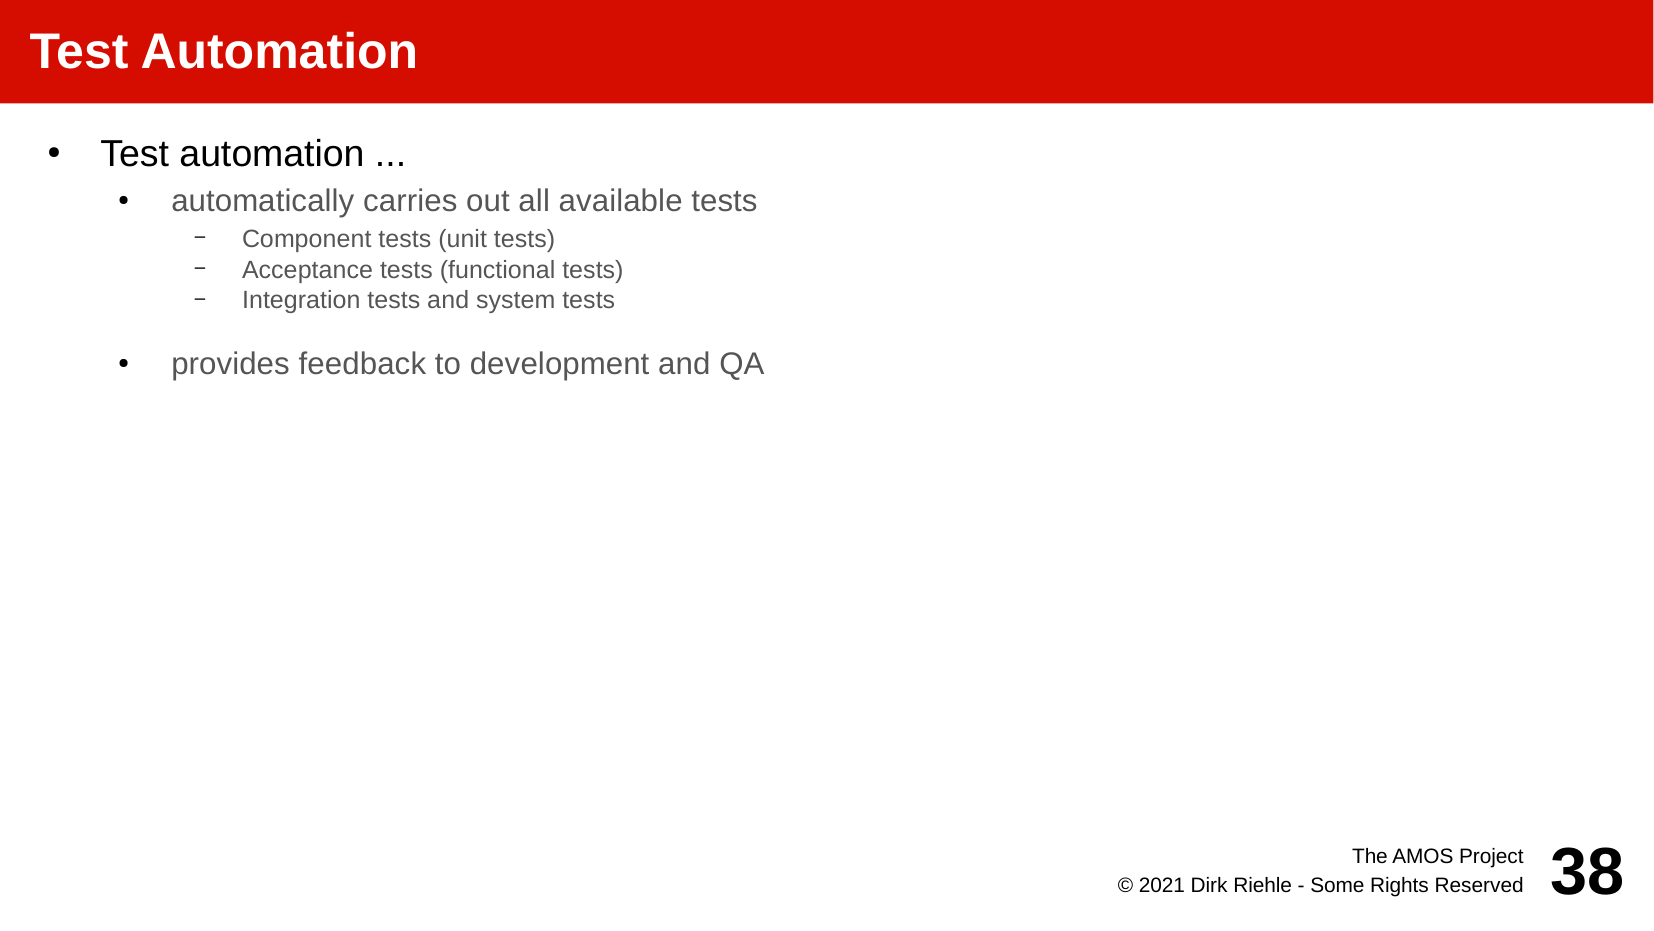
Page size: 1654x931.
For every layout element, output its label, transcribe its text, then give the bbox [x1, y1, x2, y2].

list Test automation ... automatically carries out all available tests Component tests (unit tests) Acceptance tests (functional tests) Integration tests and system tests provides feedback to development and QA [29, 132, 1625, 813]
title Test Automation [0, 0, 1654, 104]
